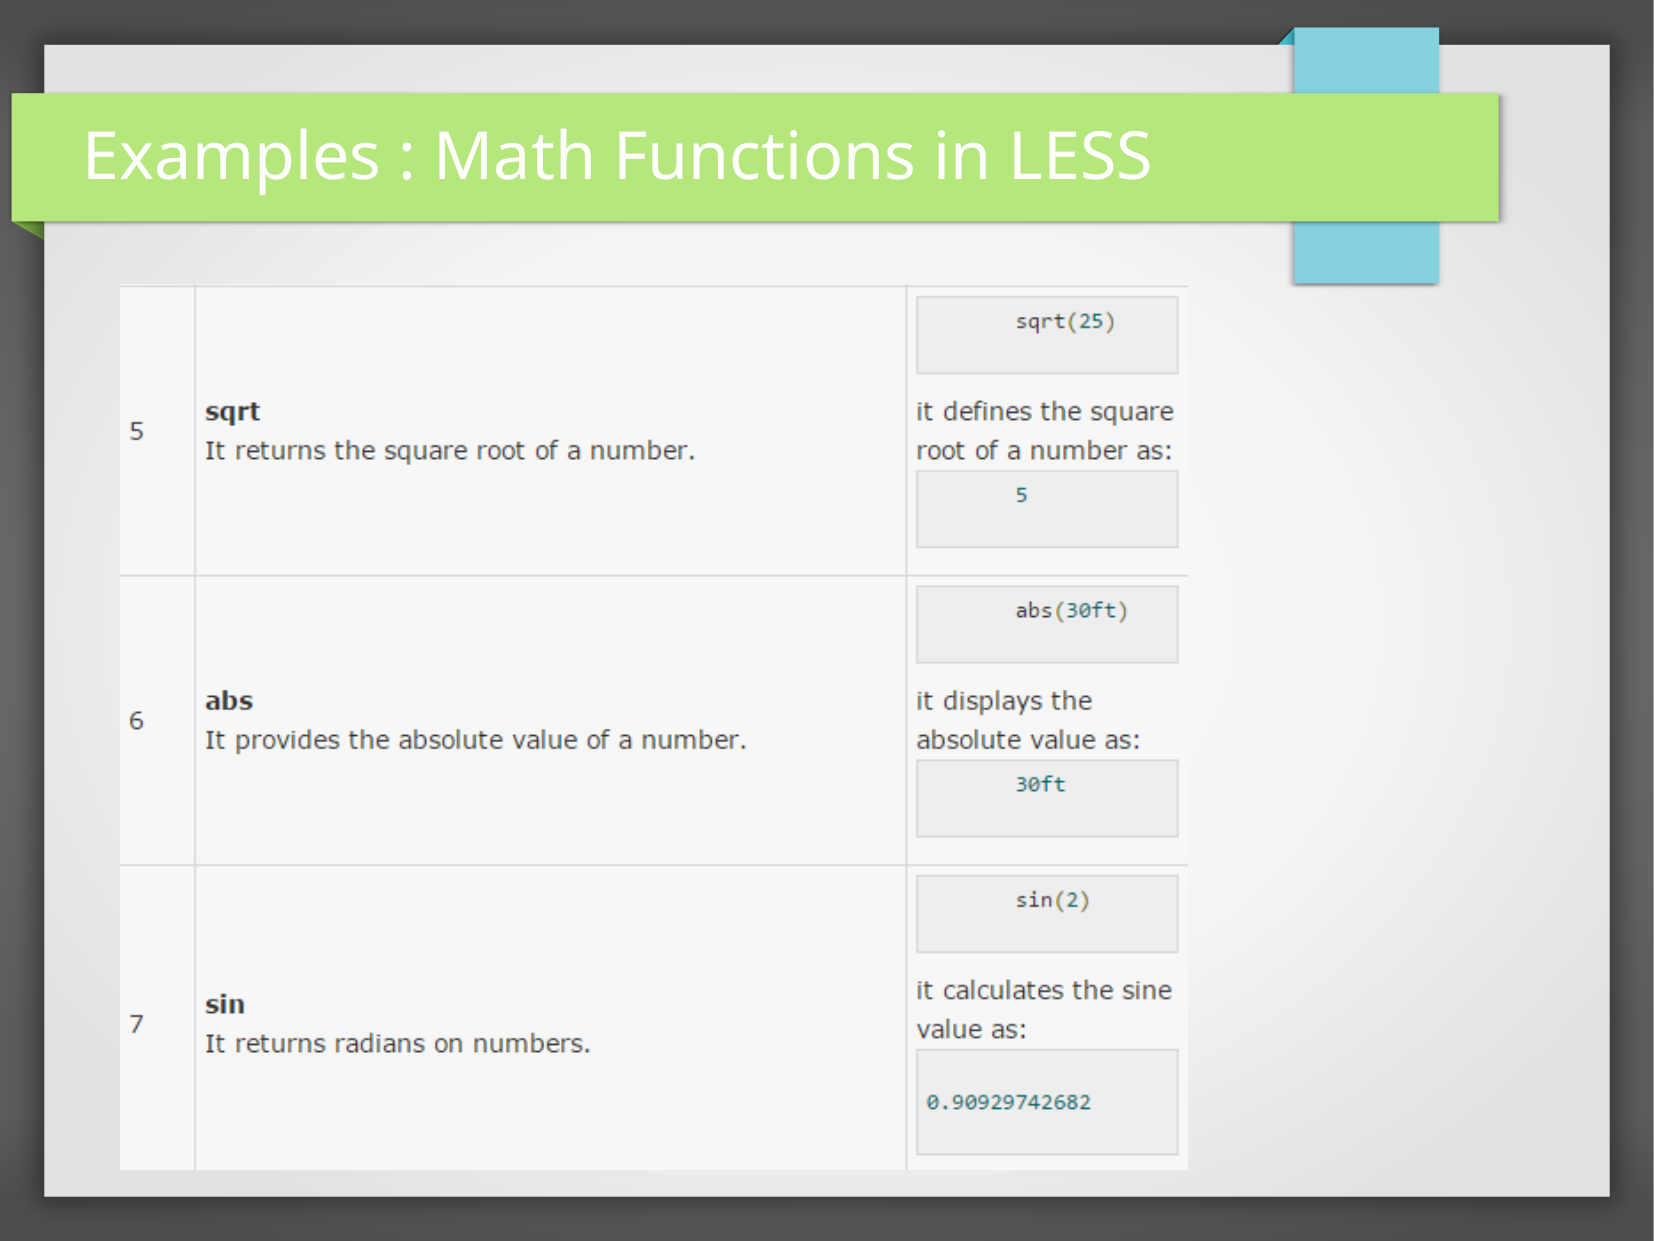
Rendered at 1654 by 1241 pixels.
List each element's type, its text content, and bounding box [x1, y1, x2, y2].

picture [0, 0, 1654, 1241]
title Examples : Math Functions in LESS [82, 59, 1441, 248]
